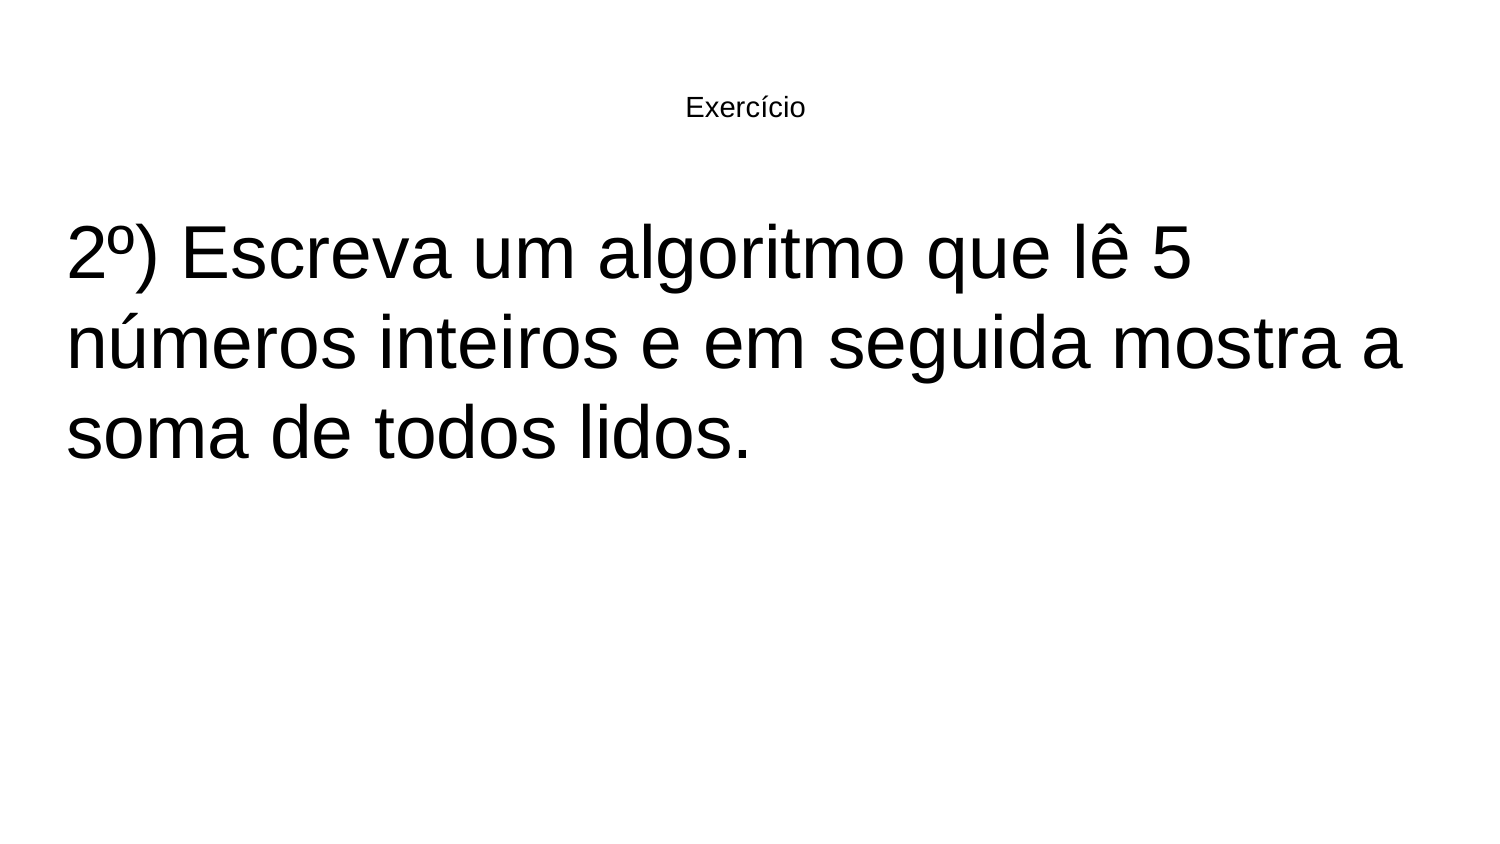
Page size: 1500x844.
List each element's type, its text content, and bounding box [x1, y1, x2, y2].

list 2º) Escreva um algoritmo que lê 5 números inteiros e em seguida mostra a soma de todos lidos. [51, 189, 1449, 750]
title Exercício [51, 72, 1449, 167]
